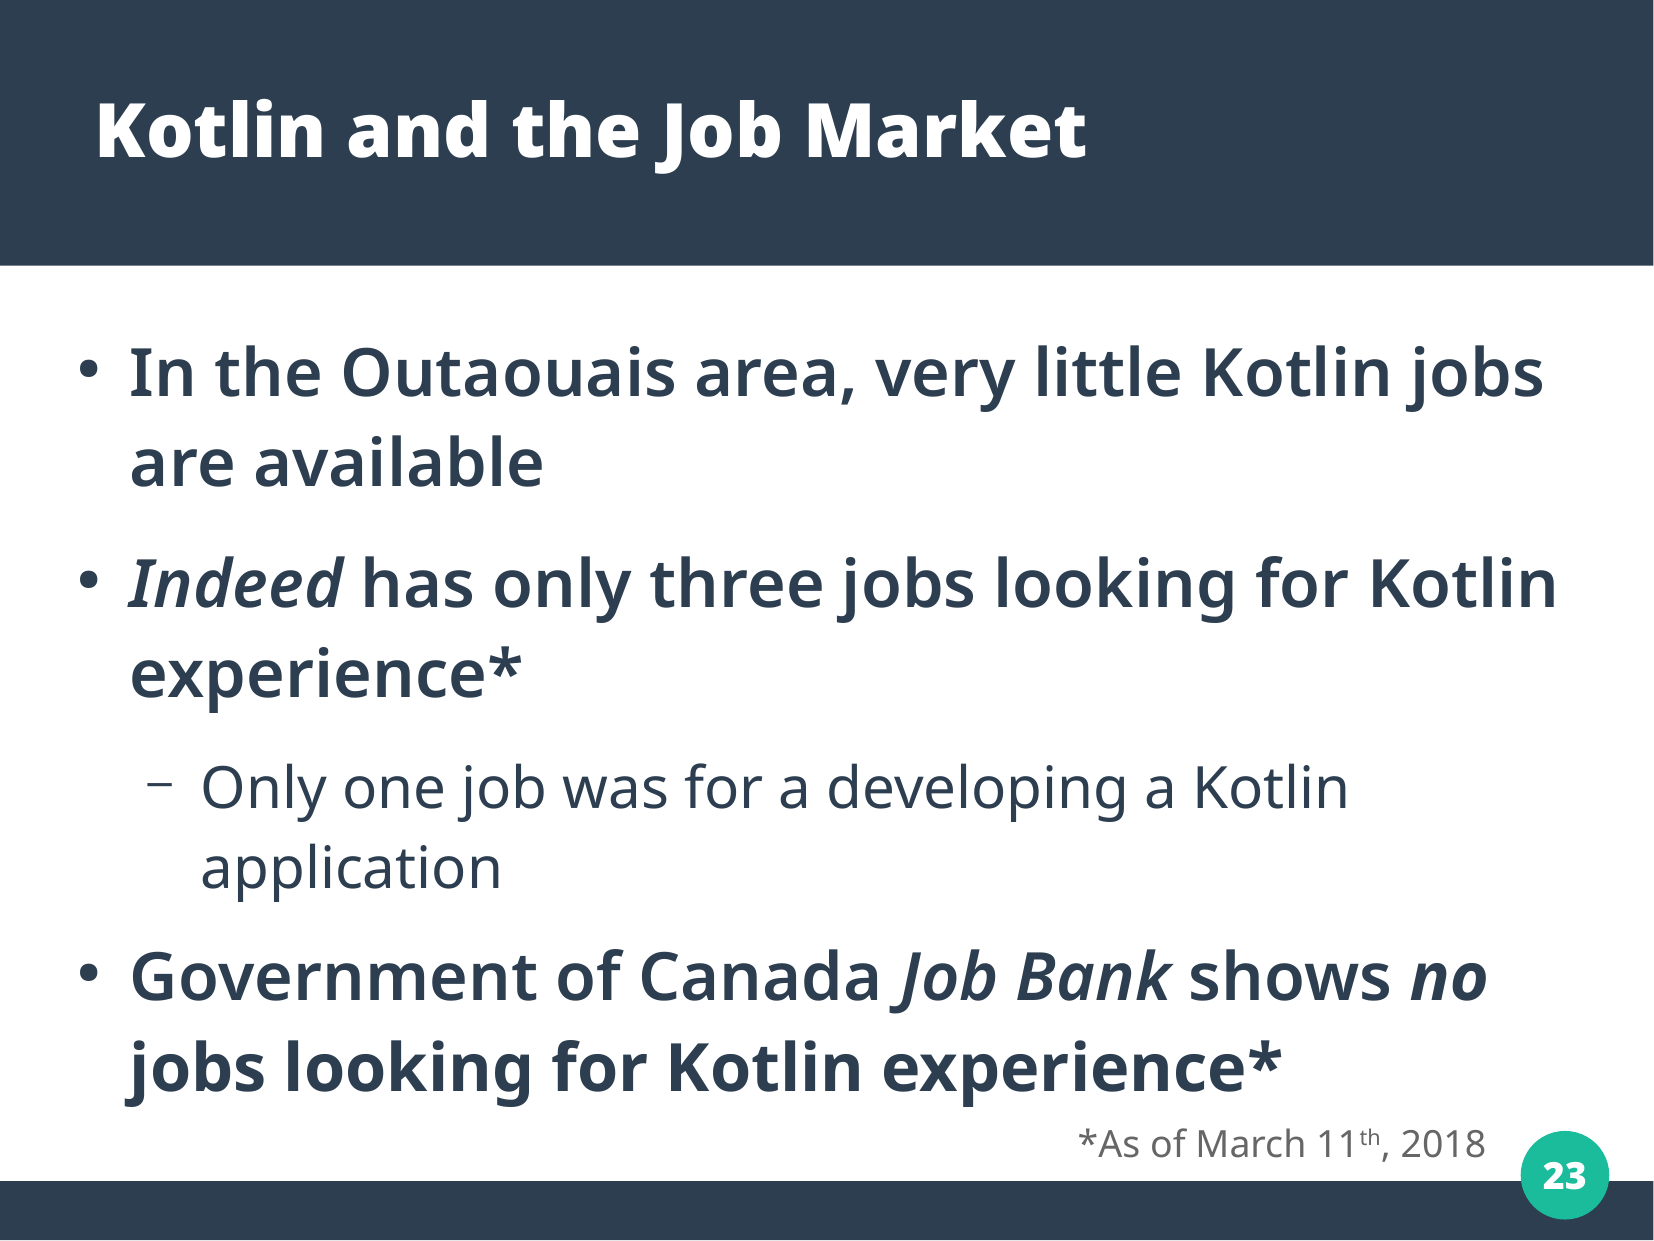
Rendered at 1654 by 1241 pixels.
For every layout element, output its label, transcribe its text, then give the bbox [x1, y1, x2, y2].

text_box *As of March 11th, 2018 [1062, 1110, 1532, 1170]
list In the Outaouais area, very little Kotlin jobs are available Indeed has only three jobs looking for Kotlin experience* Only one job was for a developing a Kotlin application Government of Canada Job Bank shows no jobs looking for Kotlin experience* [59, 324, 1595, 1152]
title Kotlin and the Job Market [59, 49, 1595, 207]
